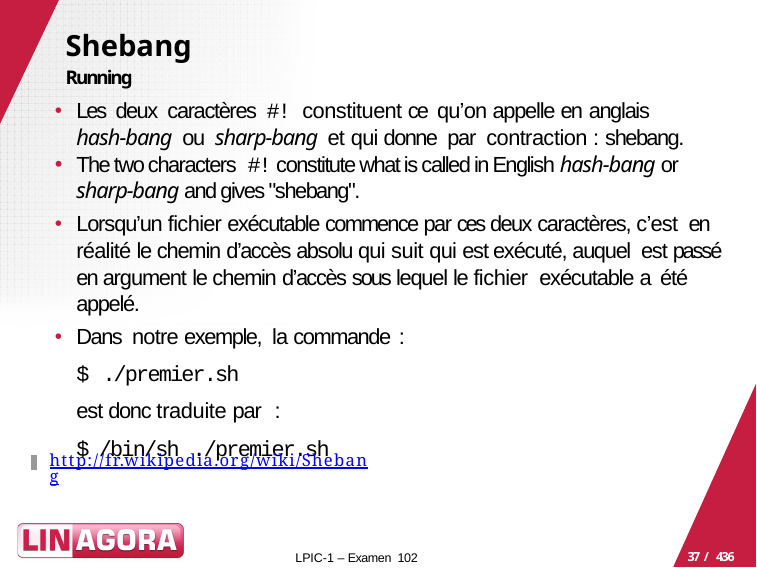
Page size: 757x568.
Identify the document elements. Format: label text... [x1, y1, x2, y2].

slide_number <numéro> / 436 [683, 549, 747, 568]
text_box Running Les deux caractères #! constituent ce qu’on appelle en anglais hash-bang ou sharp-bang et qui donne par contraction : shebang. The two characters #! constitute what is called in English hash-bang or sharp-bang and gives "shebang". Lorsqu’un fichier exécutable commence par ces deux caractères, c’est en réalité le chemin d’accès absolu qui suit qui est exécuté, auquel est passé en argument le chemin d’accès sous lequel le fichier exécutable a été appelé. Dans notre exemple, la commande : $ ./premier.sh est donc traduite par : $ /bin/sh ./premier.sh [52, 65, 727, 461]
text_box [17, 519, 184, 562]
text_box http://fr.wikipedia.org/wiki/Shebang [47, 449, 370, 473]
title Shebang [63, 26, 692, 65]
picture [0, 0, 352, 352]
footer LPIC-1 – Examen 102 [293, 549, 420, 568]
